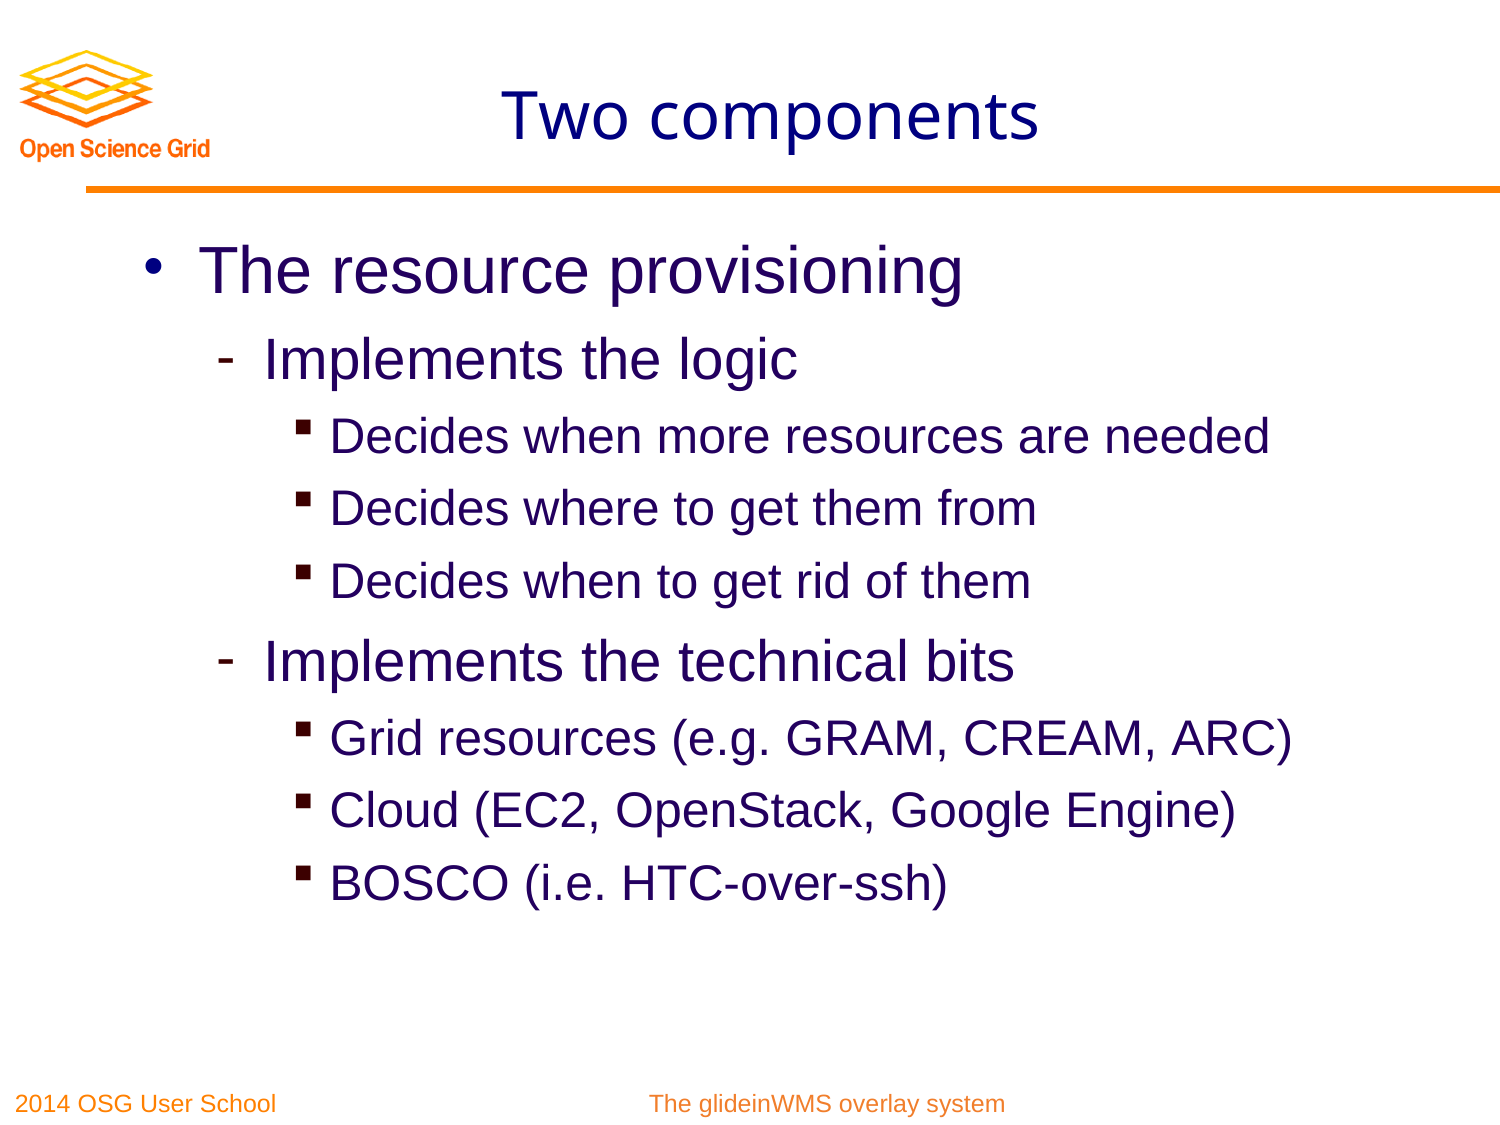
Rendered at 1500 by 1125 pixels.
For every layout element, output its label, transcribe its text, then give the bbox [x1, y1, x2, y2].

title Two components [201, 18, 1342, 207]
list The resource provisioning Implements the logic Decides when more resources are needed Decides where to get them from Decides when to get rid of them Implements the technical bits Grid resources (e.g. GRAM, CREAM, ARC) Cloud (EC2, OpenStack, Google Engine) BOSCO (i.e. HTC-over-ssh) [127, 218, 1403, 1007]
picture [0, 27, 201, 179]
